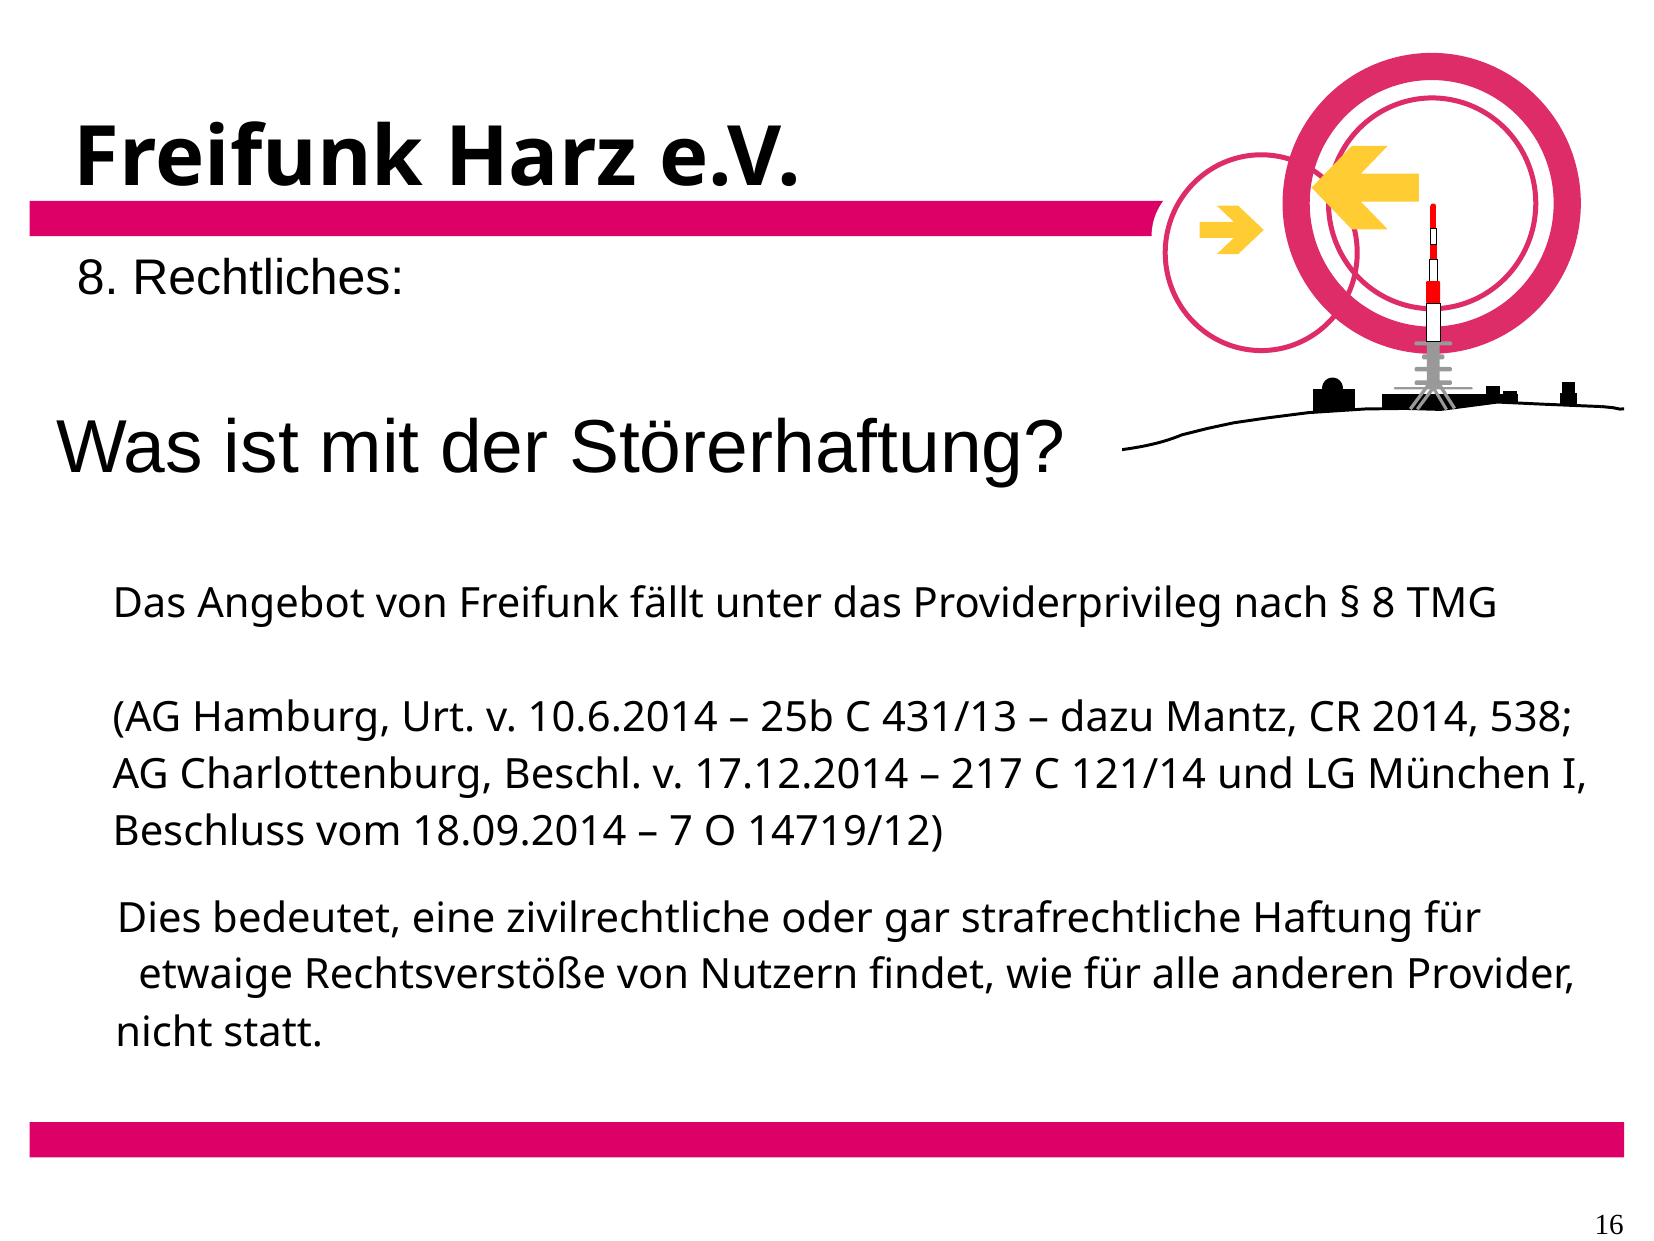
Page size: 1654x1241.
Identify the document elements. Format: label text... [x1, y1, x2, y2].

text_box 8. Rechtliches: [76, 218, 697, 337]
list Das Angebot von Freifunk fällt unter das Providerprivileg nach § 8 TMG (AG Hamburg, Urt. v. 10.6.2014 – 25b C 431/13 – dazu Mantz, CR 2014, 538; AG Charlottenburg, Beschl. v. 17.12.2014 – 217 C 121/14 und LG München I, Beschluss vom 18.09.2014 – 7 O 14719/12) Dies bedeutet, eine zivilrechtliche oder gar strafrechtliche Haftung für etwaige Rechtsverstöße von Nutzern findet, wie für alle anderen Provider, nicht statt. [41, 572, 1595, 1123]
title Was ist mit der Störerhaftung? [0, 390, 1341, 502]
